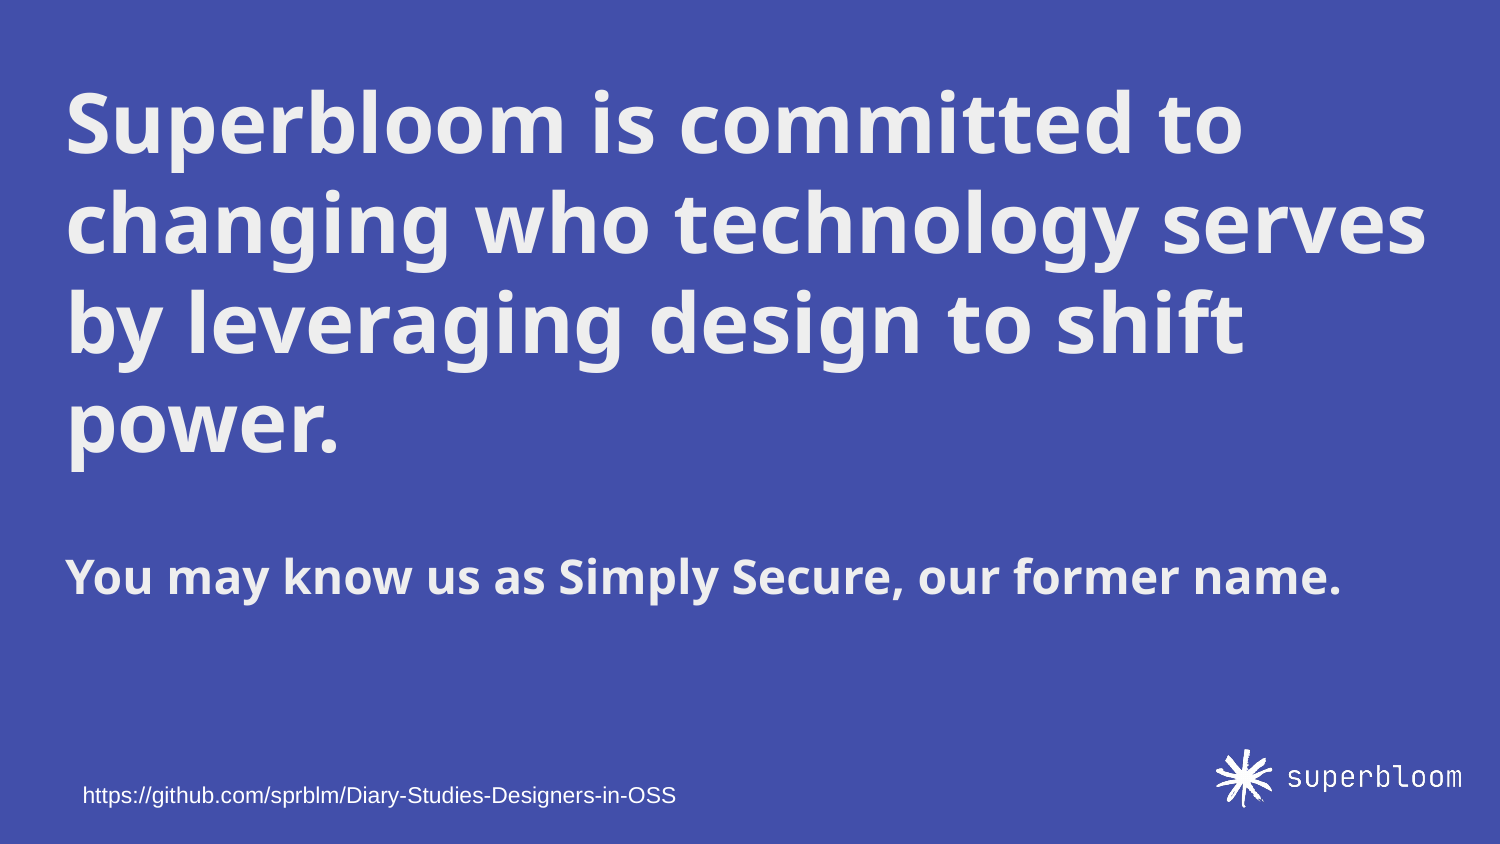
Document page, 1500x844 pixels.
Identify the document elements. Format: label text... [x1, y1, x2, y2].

text_box Superbloom is committed to changing who technology serves by leveraging design to shift power. [50, 54, 1449, 485]
text_box https://github.com/sprblm/Diary-Studies-Designers-in-OSS [67, 765, 852, 844]
text_box You may know us as Simply Secure, our former name. [50, 531, 1458, 677]
picture [1216, 749, 1461, 808]
